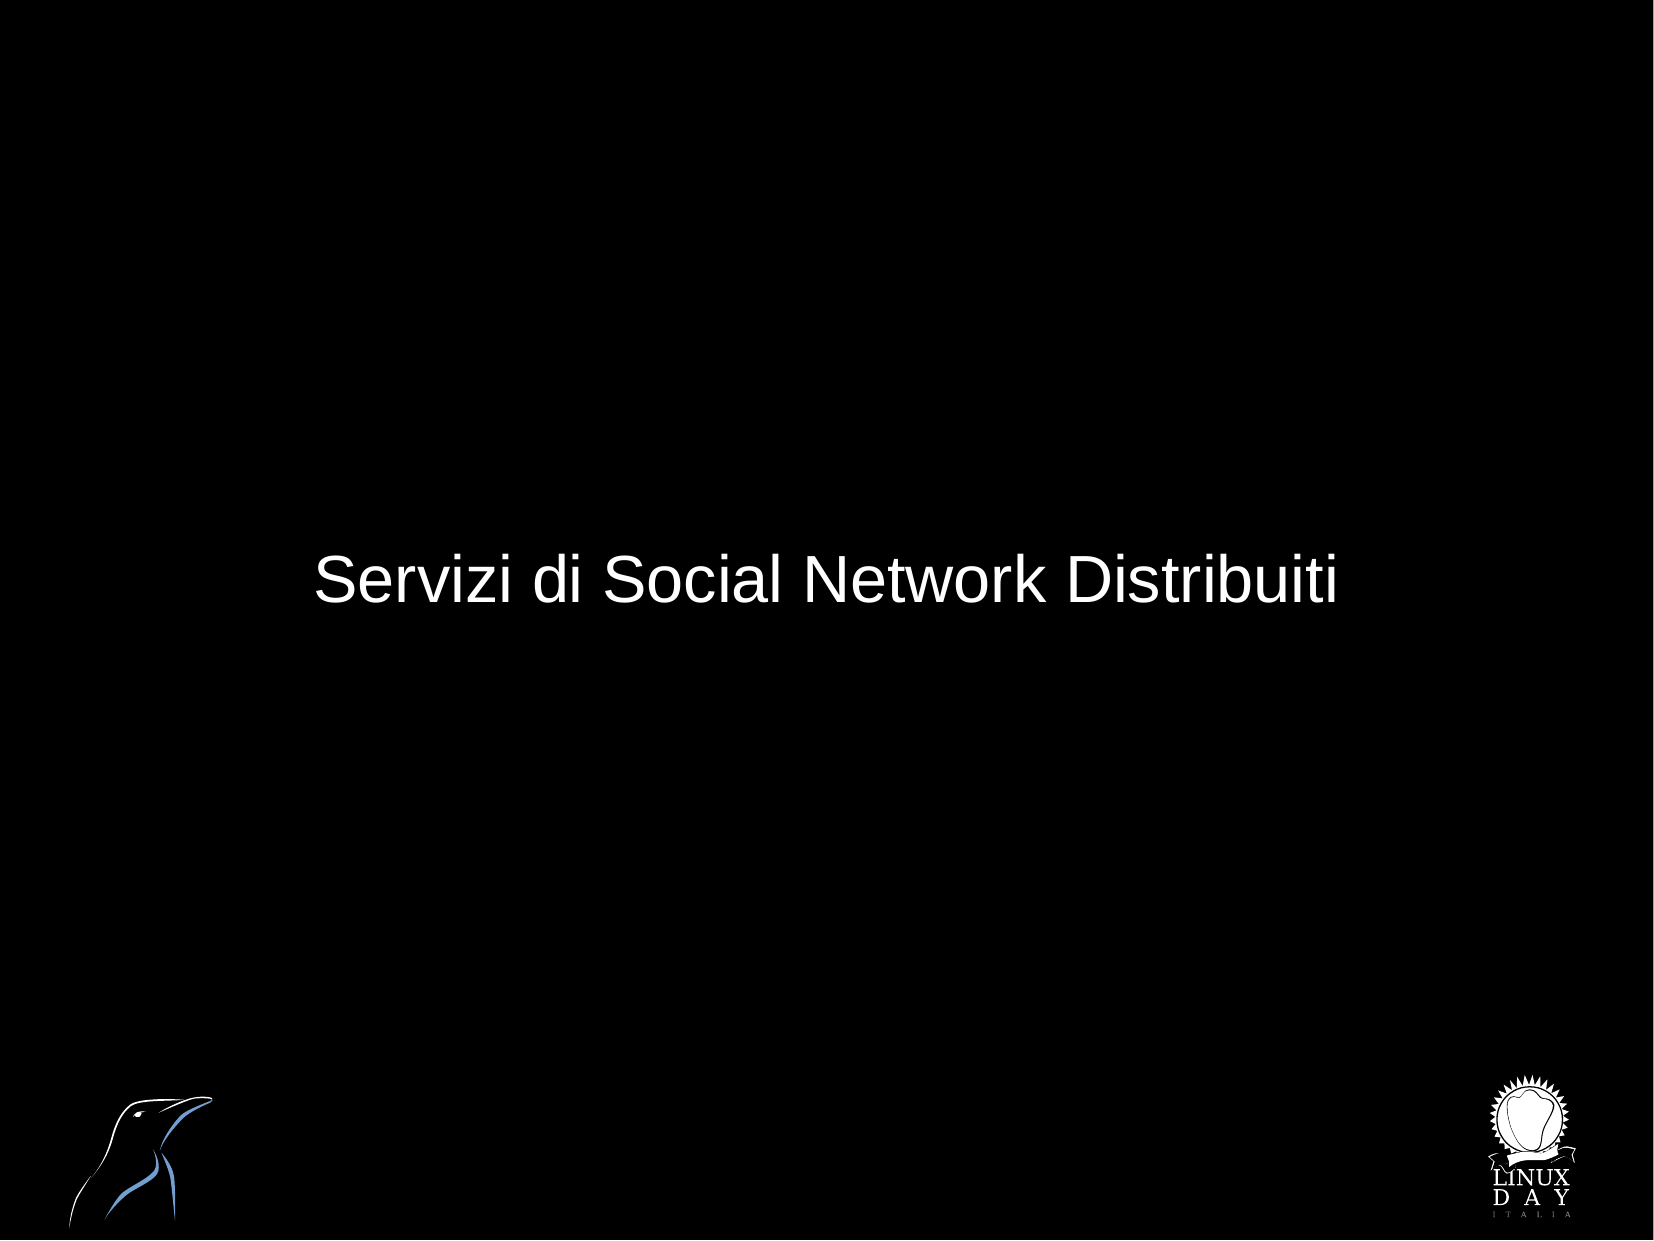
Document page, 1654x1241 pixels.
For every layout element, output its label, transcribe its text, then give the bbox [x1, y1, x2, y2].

subtitle Servizi di Social Network Distribuiti [82, 49, 1571, 1109]
